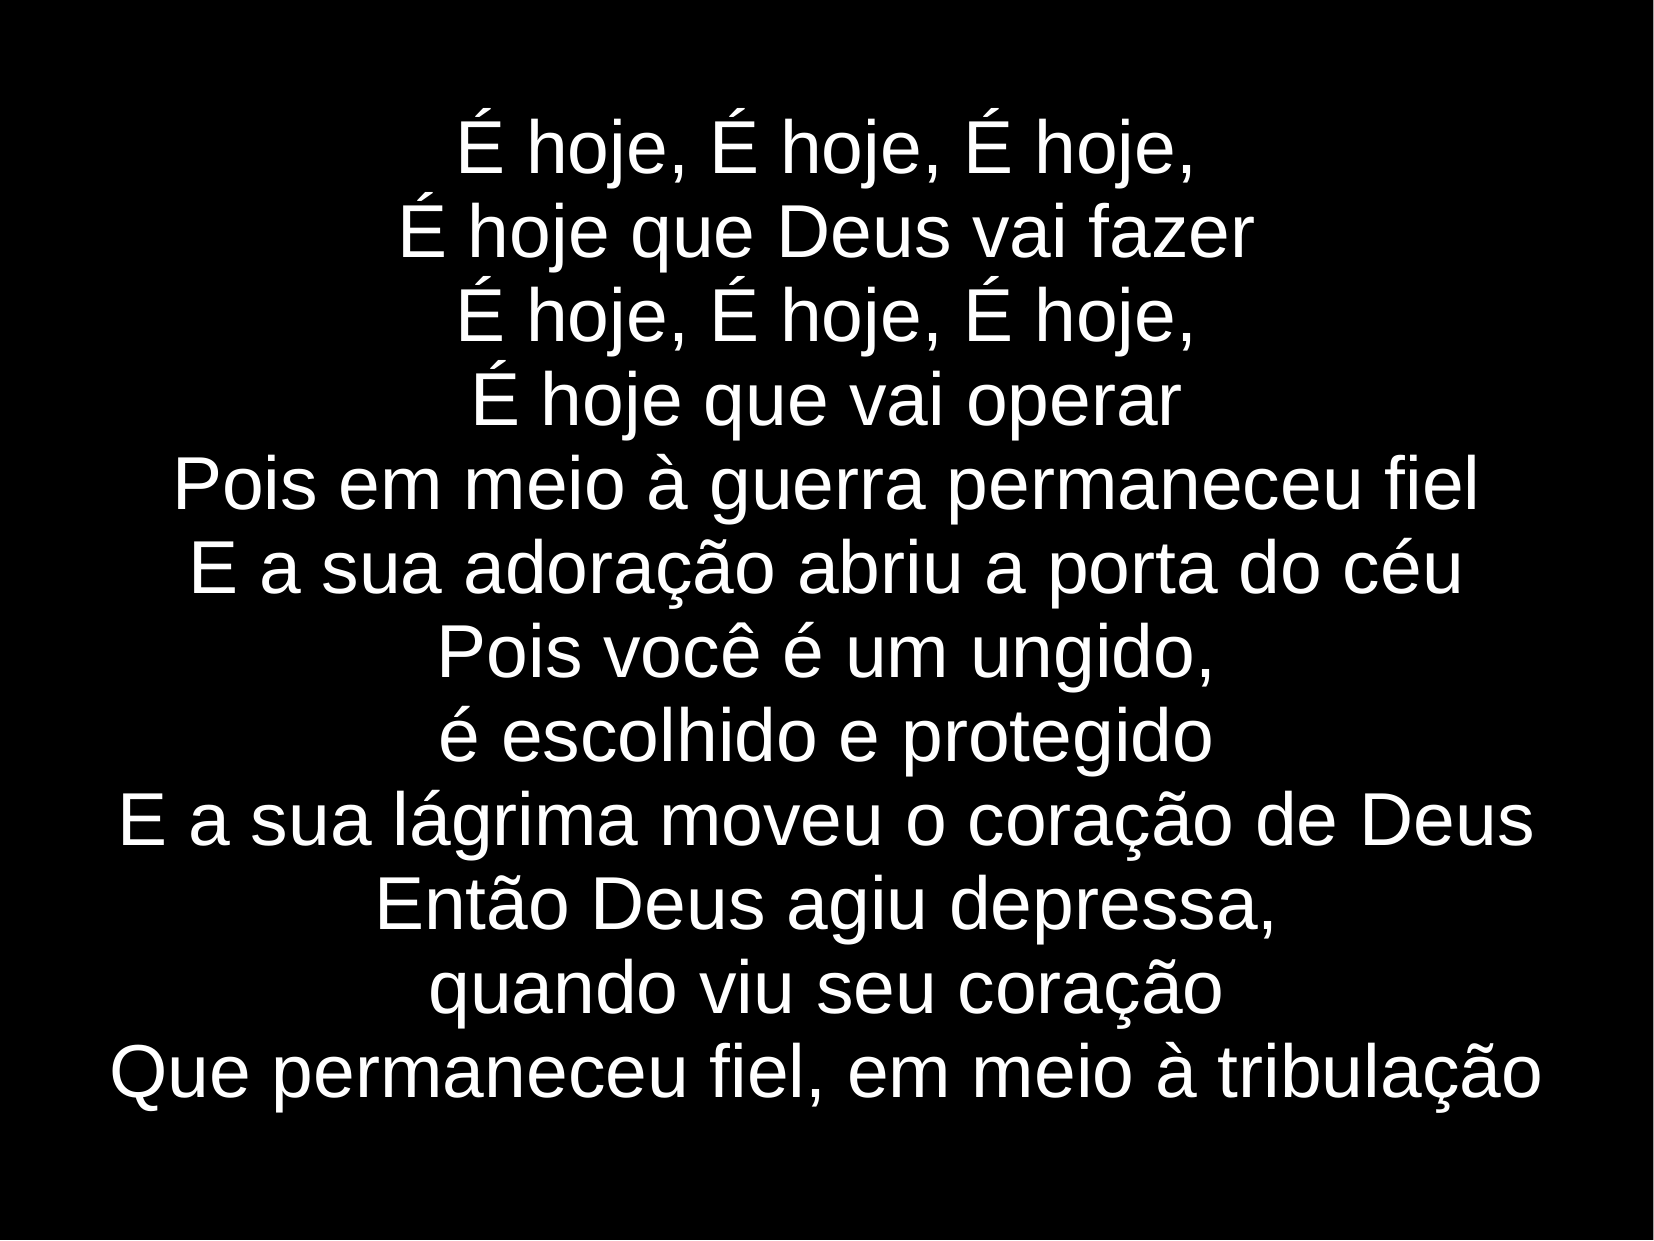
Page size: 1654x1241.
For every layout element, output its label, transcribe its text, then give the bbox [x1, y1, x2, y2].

subtitle É hoje, É hoje, É hoje, É hoje que Deus vai fazer É hoje, É hoje, É hoje, É hoje que vai operar Pois em meio à guerra permaneceu fiel E a sua adoração abriu a porta do céu Pois você é um ungido, é escolhido e protegido E a sua lágrima moveu o coração de Deus Então Deus agiu depressa, quando viu seu coração Que permaneceu fiel, em meio à tribulação [82, 49, 1571, 1170]
